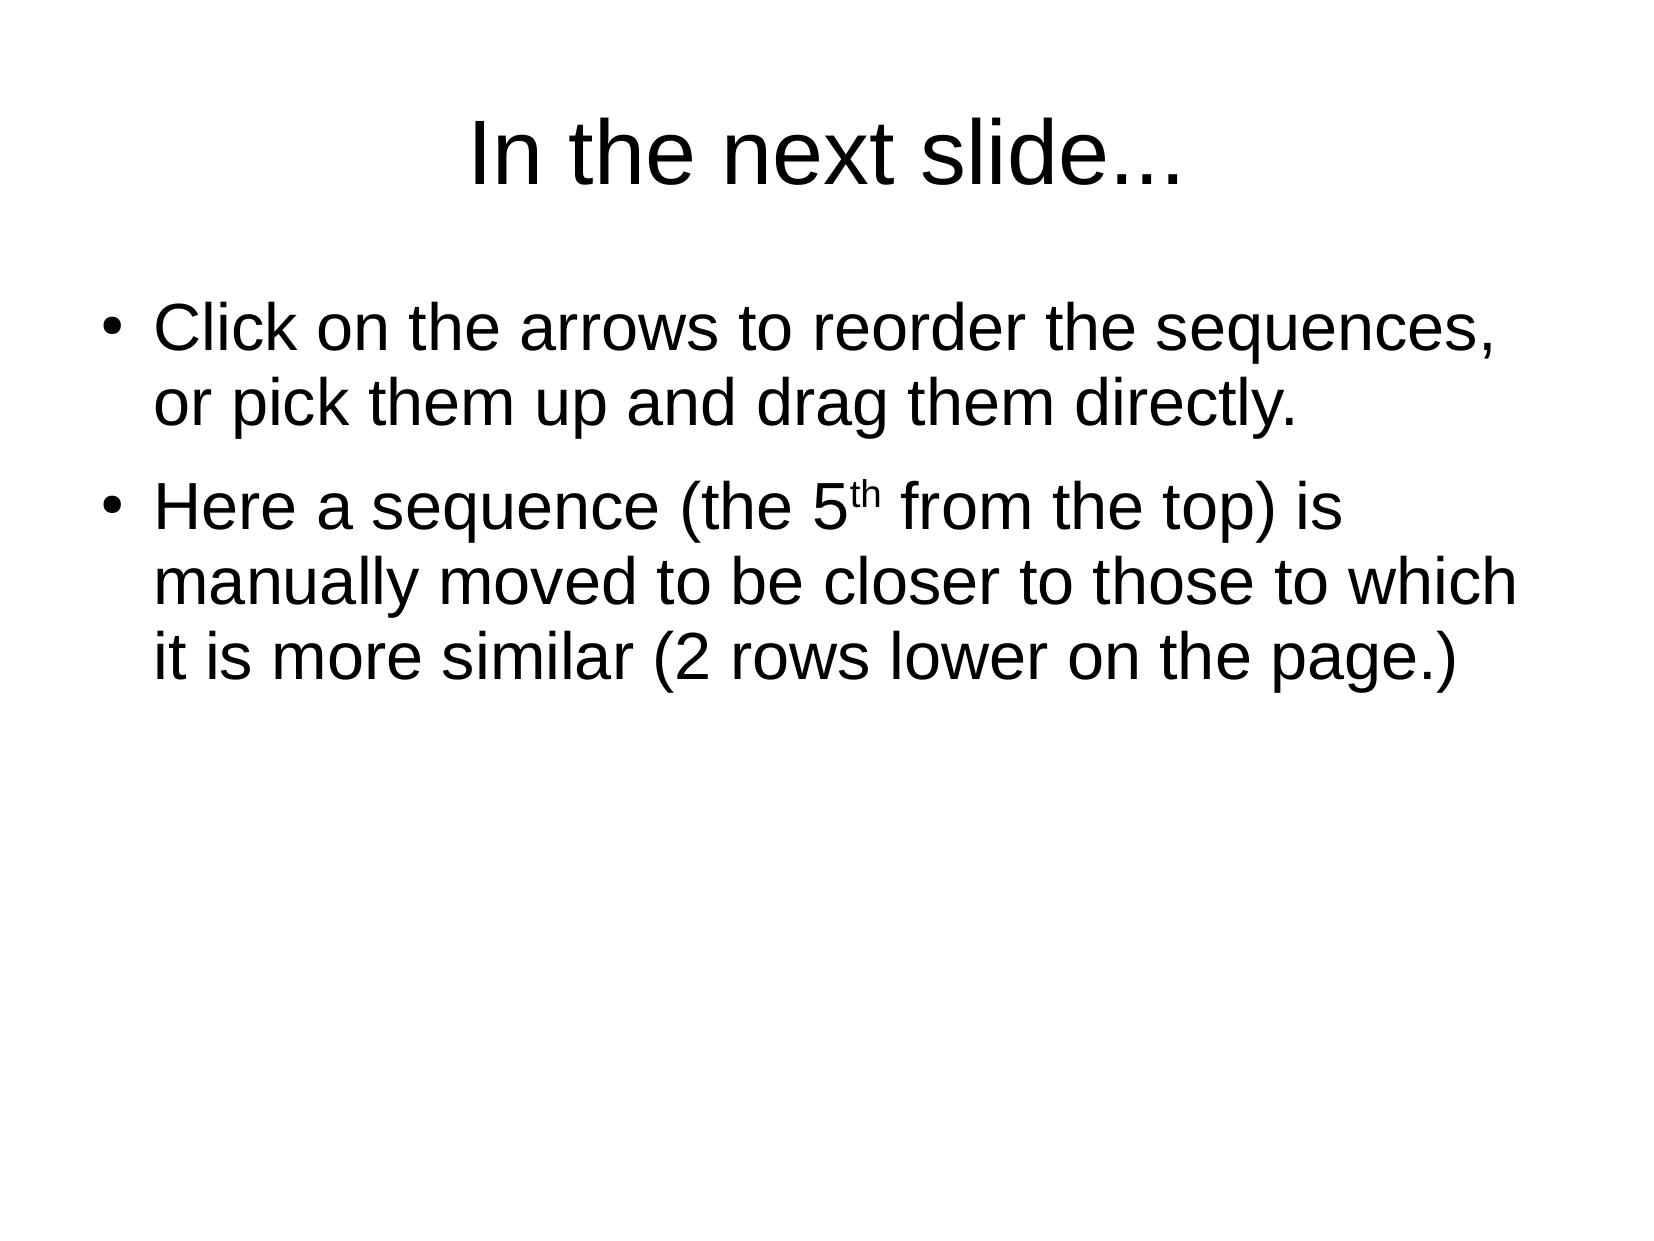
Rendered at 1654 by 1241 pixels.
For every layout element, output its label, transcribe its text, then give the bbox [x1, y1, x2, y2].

title In the next slide... [82, 49, 1571, 257]
list Click on the arrows to reorder the sequences, or pick them up and drag them directly. Here a sequence (the 5th from the top) is manually moved to be closer to those to which it is more similar (2 rows lower on the page.) [82, 290, 1571, 1109]
